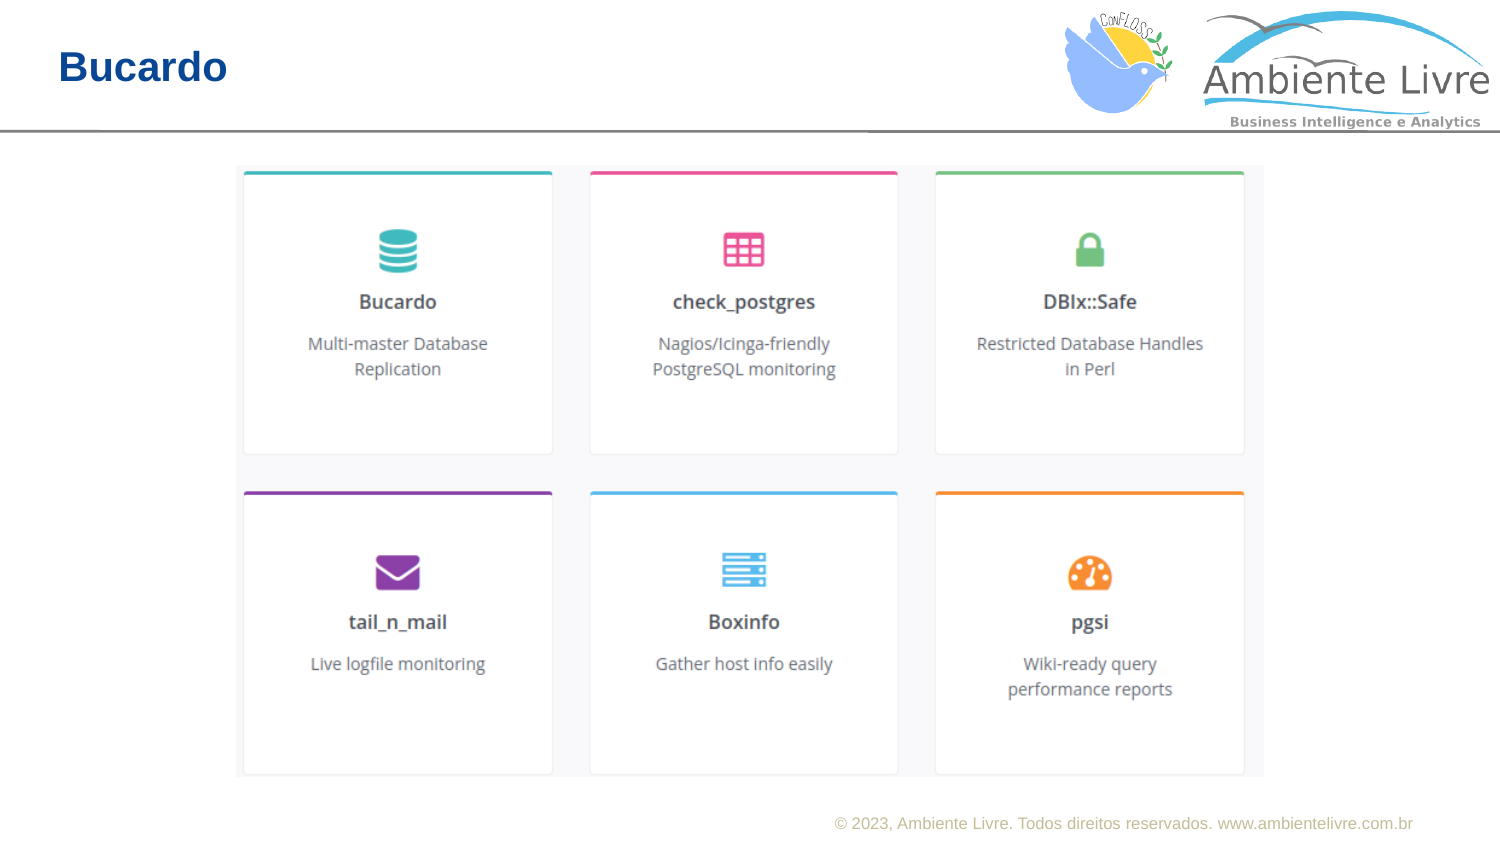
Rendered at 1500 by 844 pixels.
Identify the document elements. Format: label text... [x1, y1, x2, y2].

picture [1051, 0, 1182, 130]
picture [1203, 11, 1489, 129]
title Bucardo [43, 8, 1127, 129]
picture [187, 165, 1313, 777]
